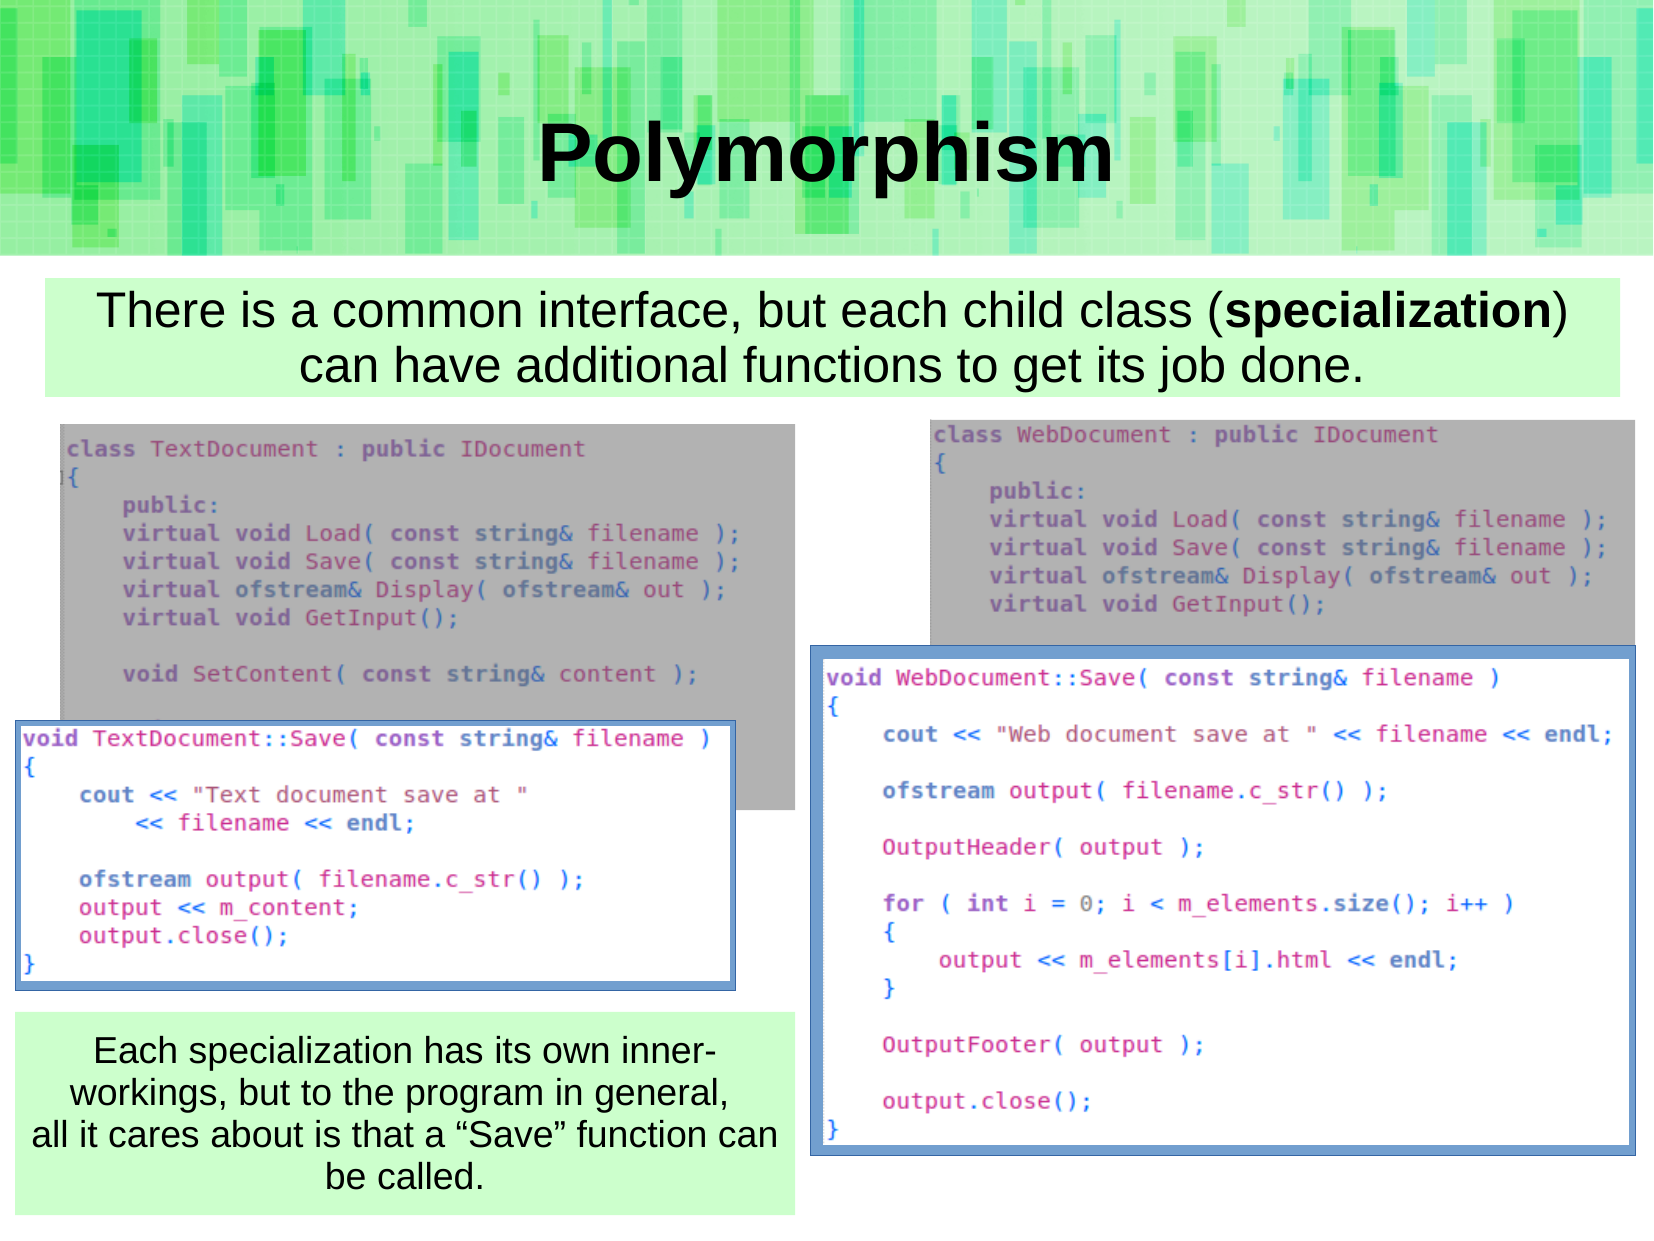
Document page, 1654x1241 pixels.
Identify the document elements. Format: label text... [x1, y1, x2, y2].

text_box [810, 419, 1636, 1156]
text_box [15, 424, 796, 991]
text_box Each specialization has its own inner-workings, but to the program in general, all it cares about is that a “Save” function can be called. [15, 1011, 796, 1216]
picture [0, 0, 1654, 1241]
text_box There is a common interface, but each child class (specialization) can have additional functions to get its job done. [45, 278, 1621, 397]
title Polymorphism [82, 49, 1571, 257]
